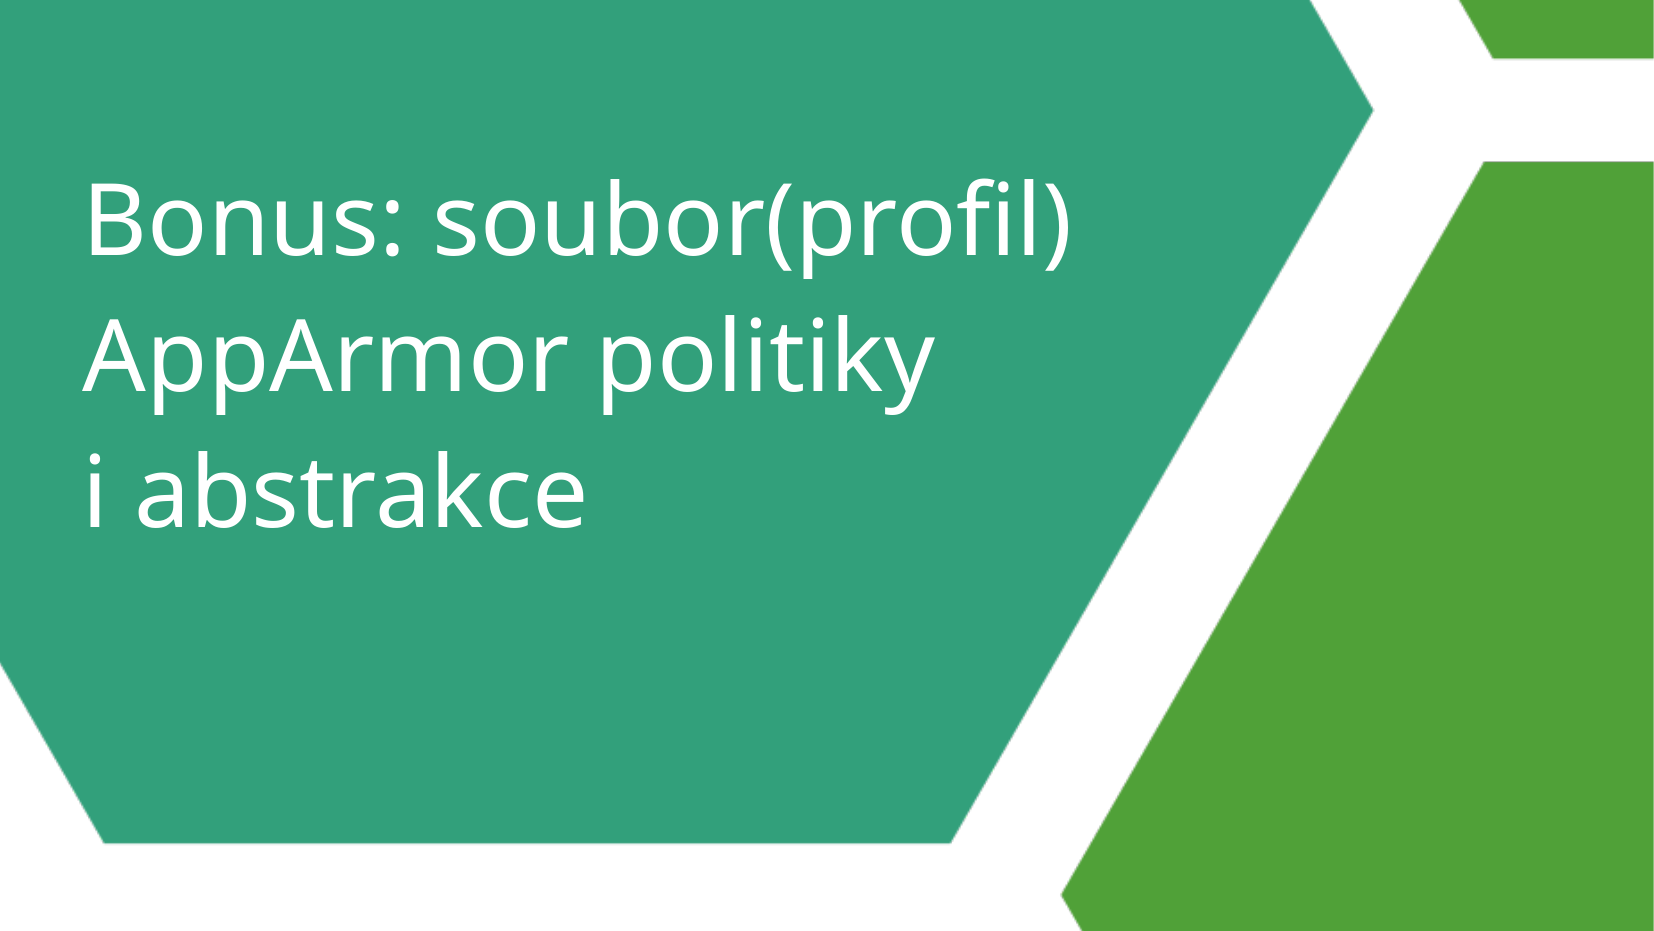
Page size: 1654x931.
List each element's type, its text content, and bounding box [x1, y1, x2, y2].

title Bonus: soubor(profil) AppArmor politiky i abstrakce [82, 178, 1218, 528]
picture [0, 0, 1654, 931]
